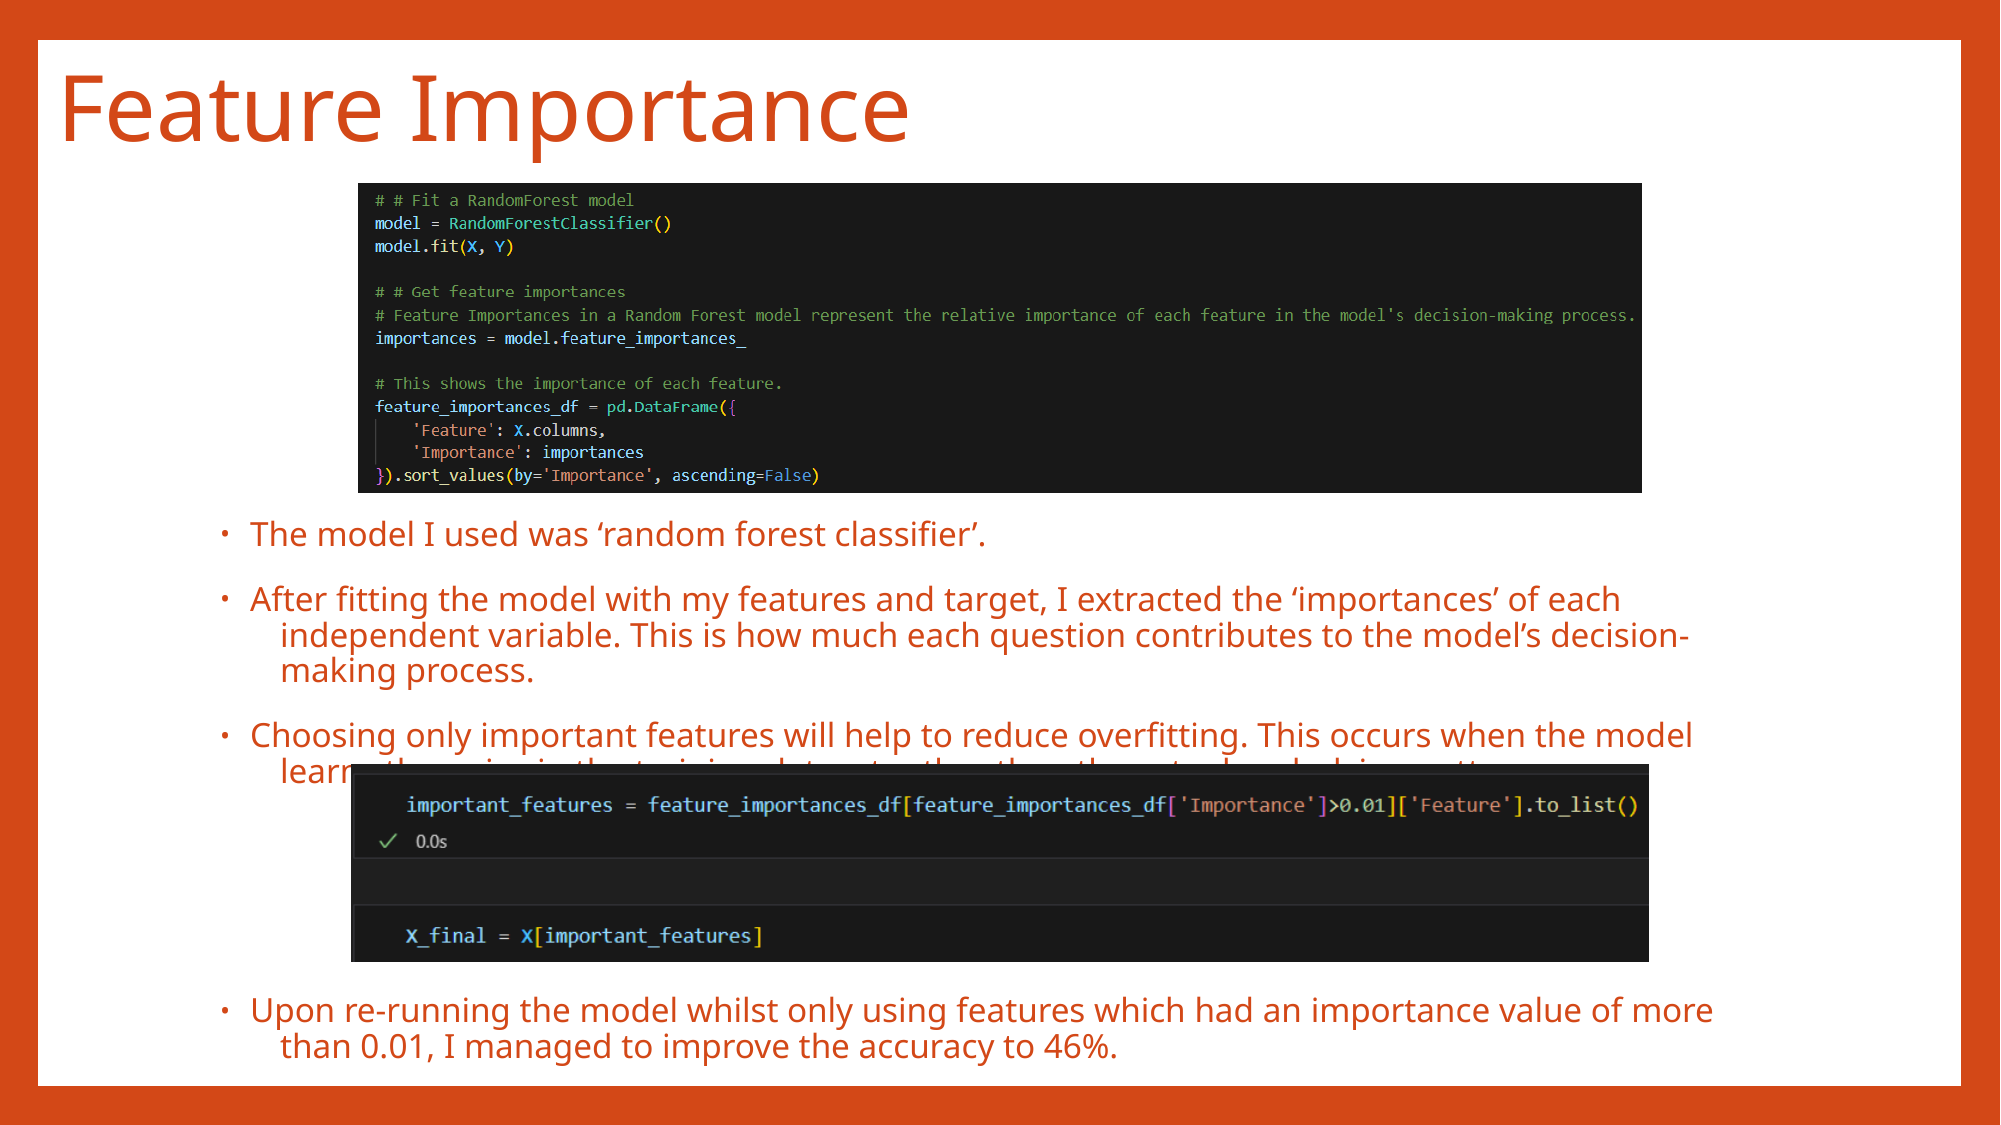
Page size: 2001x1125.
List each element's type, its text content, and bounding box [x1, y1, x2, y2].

title Feature Importance [42, 0, 1663, 223]
picture [351, 764, 1649, 962]
text_box Upon re-running the model whilst only using features which had an importance value of more than 0.01, I managed to improve the accuracy to 46%. [190, 986, 1810, 1058]
list The model I used was ‘random forest classifier’. After fitting the model with my features and target, I extracted the ‘importances’ of each independent variable. This is how much each question contributes to the model’s decision-making process. Choosing only important features will help to reduce overfitting. This occurs when the model learns the noise in the training dataset rather than the actual underlying pattern. [190, 510, 1810, 804]
picture [358, 183, 1642, 494]
